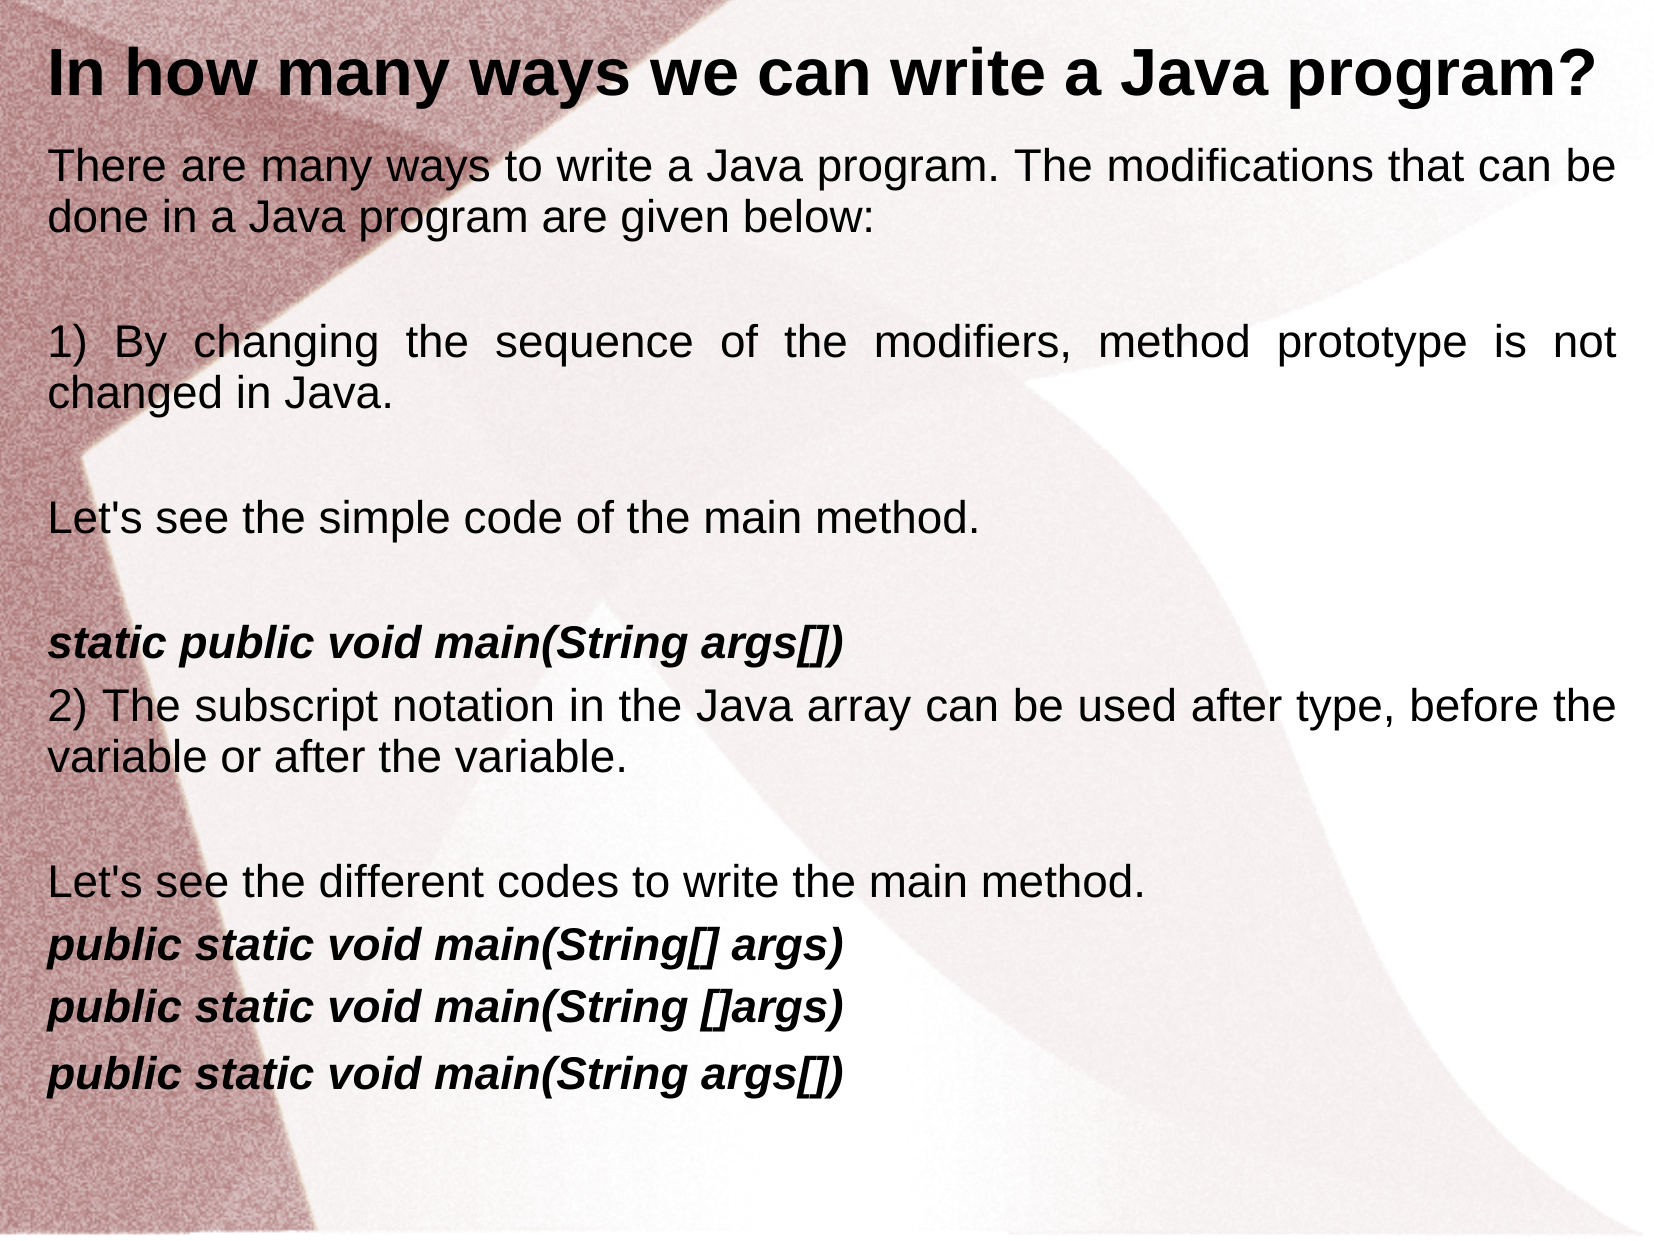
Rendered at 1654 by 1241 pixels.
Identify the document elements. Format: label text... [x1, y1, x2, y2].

picture [0, 0, 1654, 1241]
list In how many ways we can write a Java program? There are many ways to write a Java program. The modifications that can be done in a Java program are given below: 1) By changing the sequence of the modifiers, method prototype is not changed in Java. Let's see the simple code of the main method. static public void main(String args[]) 2) The subscript notation in the Java array can be used after type, before the variable or after the variable. Let's see the different codes to write the main method. public static void main(String[] args) public static void main(String []args) public static void main(String args[]) [47, 35, 1619, 1193]
